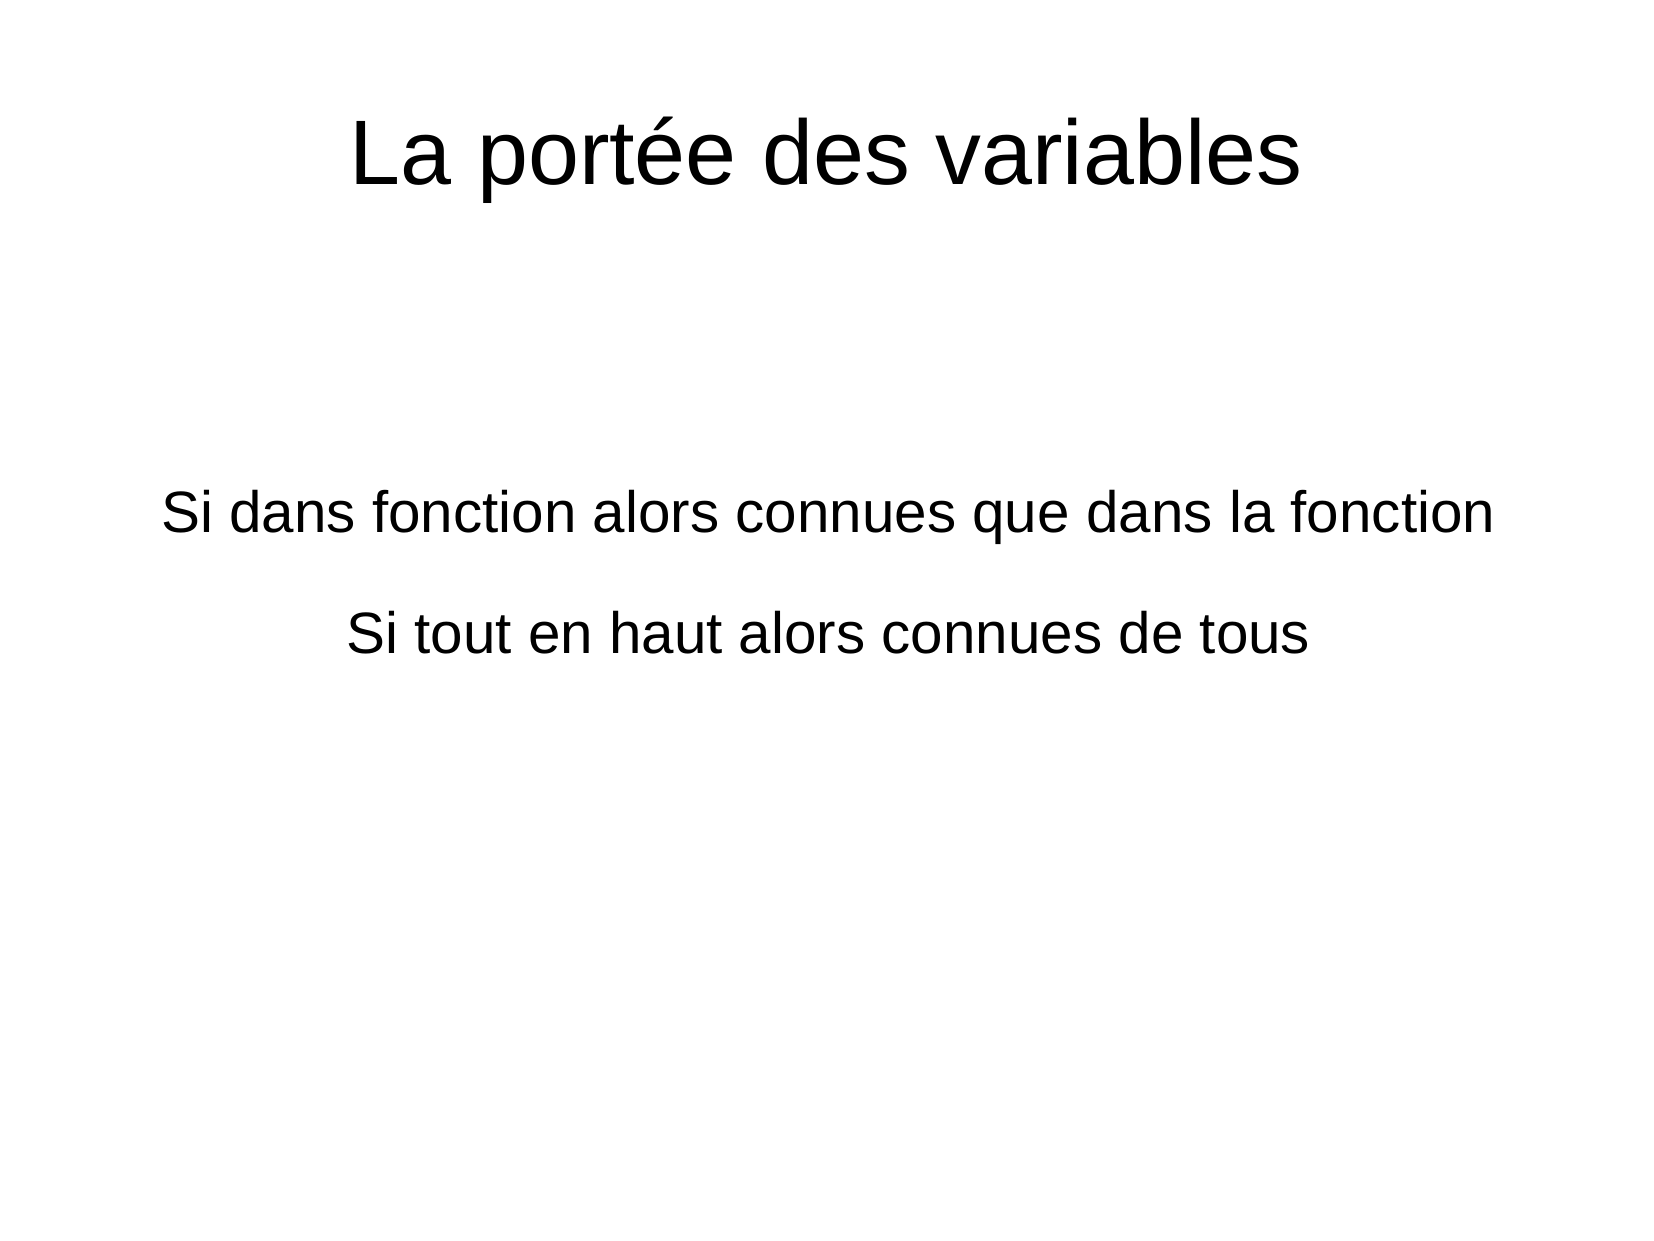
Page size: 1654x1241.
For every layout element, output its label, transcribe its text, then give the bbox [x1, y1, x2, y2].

title La portée des variables [82, 49, 1571, 257]
text_box Si dans fonction alors connues que dans la fonction Si tout en haut alors connues de tous [146, 472, 1512, 673]
